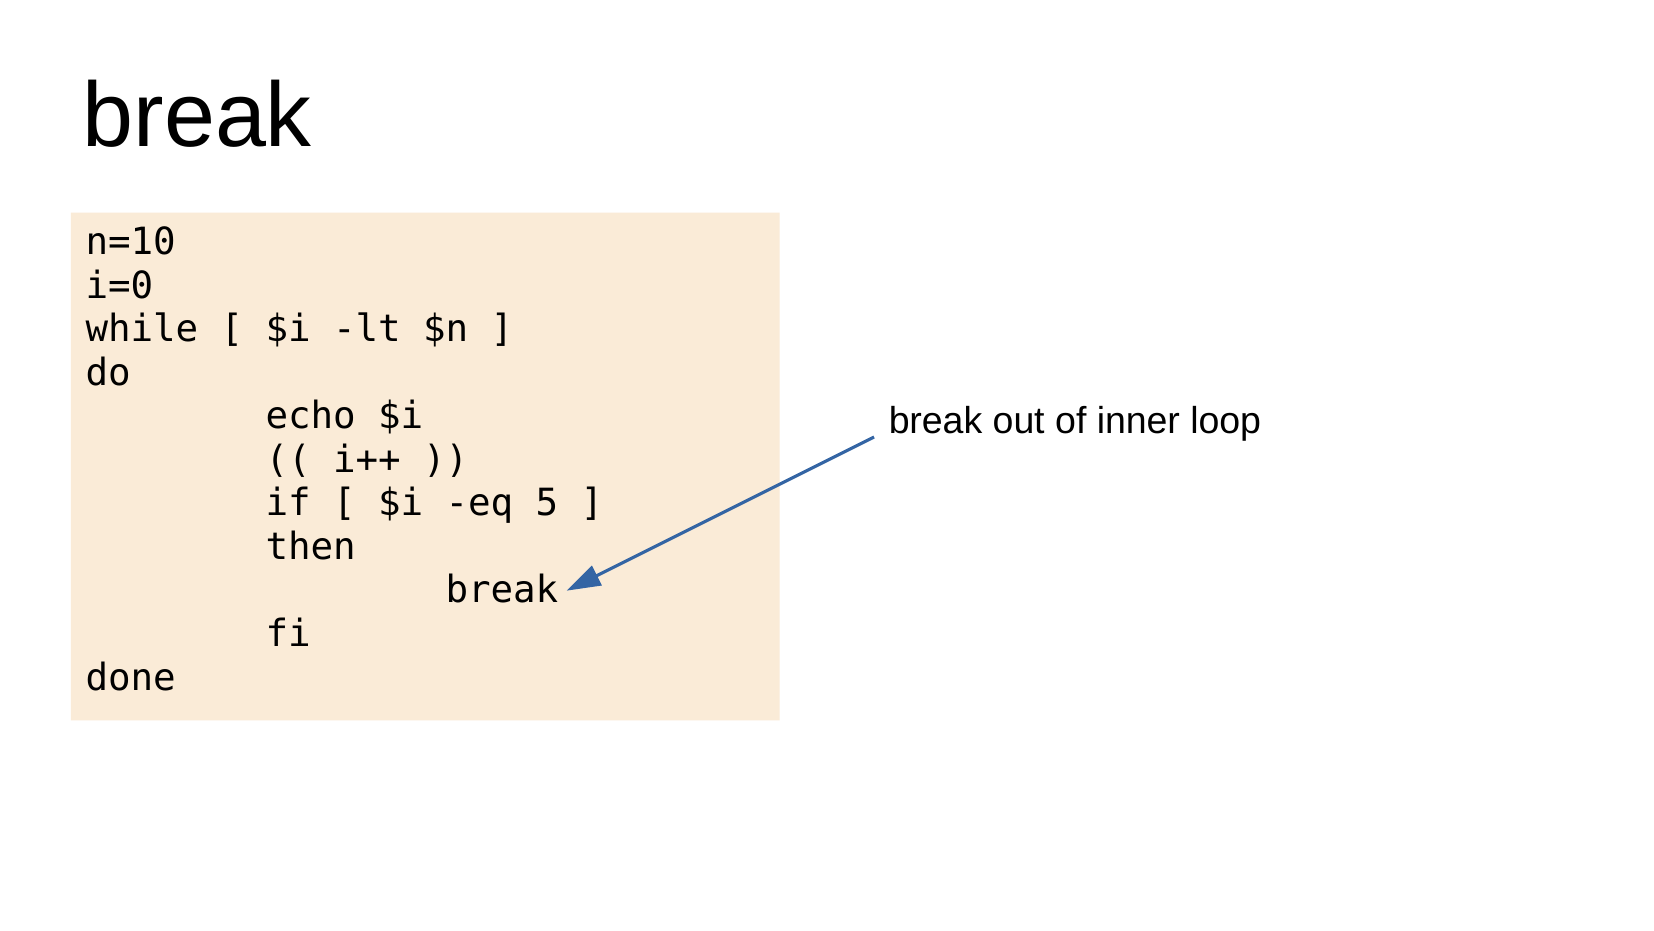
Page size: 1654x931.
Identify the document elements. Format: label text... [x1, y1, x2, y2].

title break [82, 37, 1571, 193]
text_box break out of inner loop [874, 392, 1595, 449]
text_box n=10 i=0 while [ $i -lt $n ] do echo $i (( i++ )) if [ $i -eq 5 ] then break fi done [70, 212, 780, 721]
